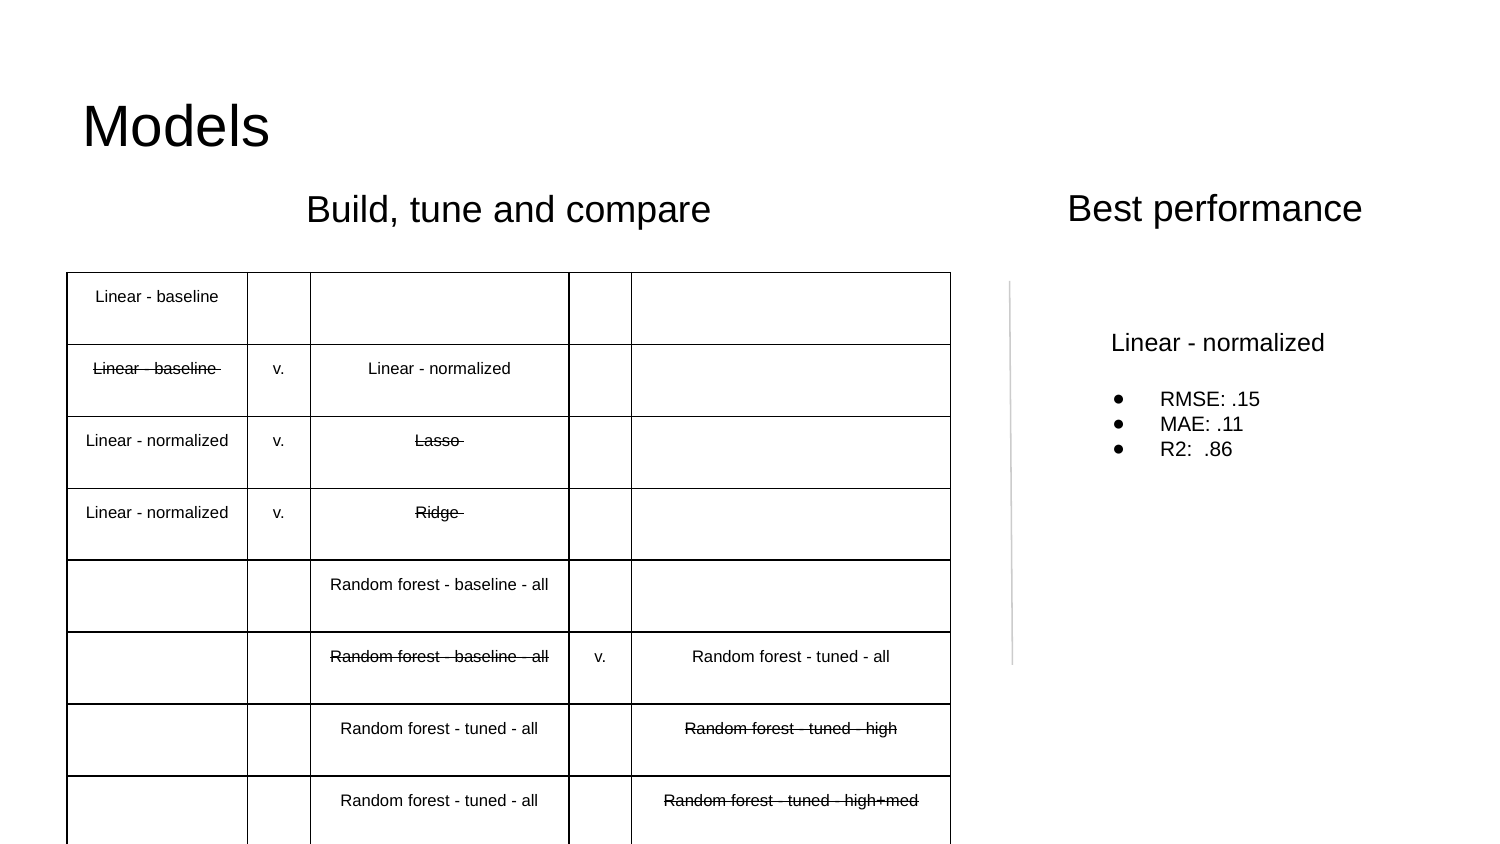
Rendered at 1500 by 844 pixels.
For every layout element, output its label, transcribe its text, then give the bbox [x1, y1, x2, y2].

table_cell v. [570, 633, 631, 703]
table_header [632, 273, 950, 344]
table_cell [248, 633, 310, 703]
table_cell Random forest - tuned - all [311, 777, 568, 844]
table_cell Ridge [311, 489, 568, 559]
table_cell Random forest - tuned - all [632, 633, 950, 703]
text_box Best performance [981, 168, 1449, 235]
table_cell v. [248, 345, 310, 416]
table_cell Lasso [311, 417, 568, 488]
table_cell Linear - normalized [311, 345, 568, 416]
table_cell [570, 345, 631, 416]
table_cell Random forest - baseline - all [311, 633, 568, 703]
table_cell Linear - normalized [68, 417, 247, 488]
table_cell [68, 633, 247, 703]
table_header [311, 273, 568, 344]
table_cell [570, 561, 631, 631]
table_cell [248, 705, 310, 775]
table_cell [248, 777, 310, 844]
table_cell [632, 345, 950, 416]
table_cell [68, 705, 247, 775]
table_cell [632, 561, 950, 631]
table_header [248, 273, 310, 344]
table_cell Linear - baseline [68, 345, 247, 416]
table_cell [570, 777, 631, 844]
table_cell [632, 489, 950, 559]
table_cell Linear - normalized [68, 489, 247, 559]
table_cell [570, 705, 631, 775]
table_cell Random forest - tuned - all [311, 705, 568, 775]
table_cell Random forest - baseline - all [311, 561, 568, 631]
table_cell [68, 777, 247, 844]
table_cell v. [248, 489, 310, 559]
table_cell Random forest - tuned - high+med [632, 777, 950, 844]
table_cell [248, 561, 310, 631]
table_header [570, 273, 631, 344]
text_box Linear - normalized RMSE: .15 MAE: .11 R2: .86 [1070, 311, 1367, 510]
table_cell [68, 561, 247, 631]
table_cell [632, 417, 950, 488]
table_cell [570, 417, 631, 488]
table_cell [570, 489, 631, 559]
text_box Build, tune and compare [214, 169, 803, 235]
table_cell Random forest - tuned - high [632, 705, 950, 775]
table_cell v. [248, 417, 310, 488]
title Models [51, 72, 1449, 167]
table_header Linear - baseline [68, 273, 247, 344]
